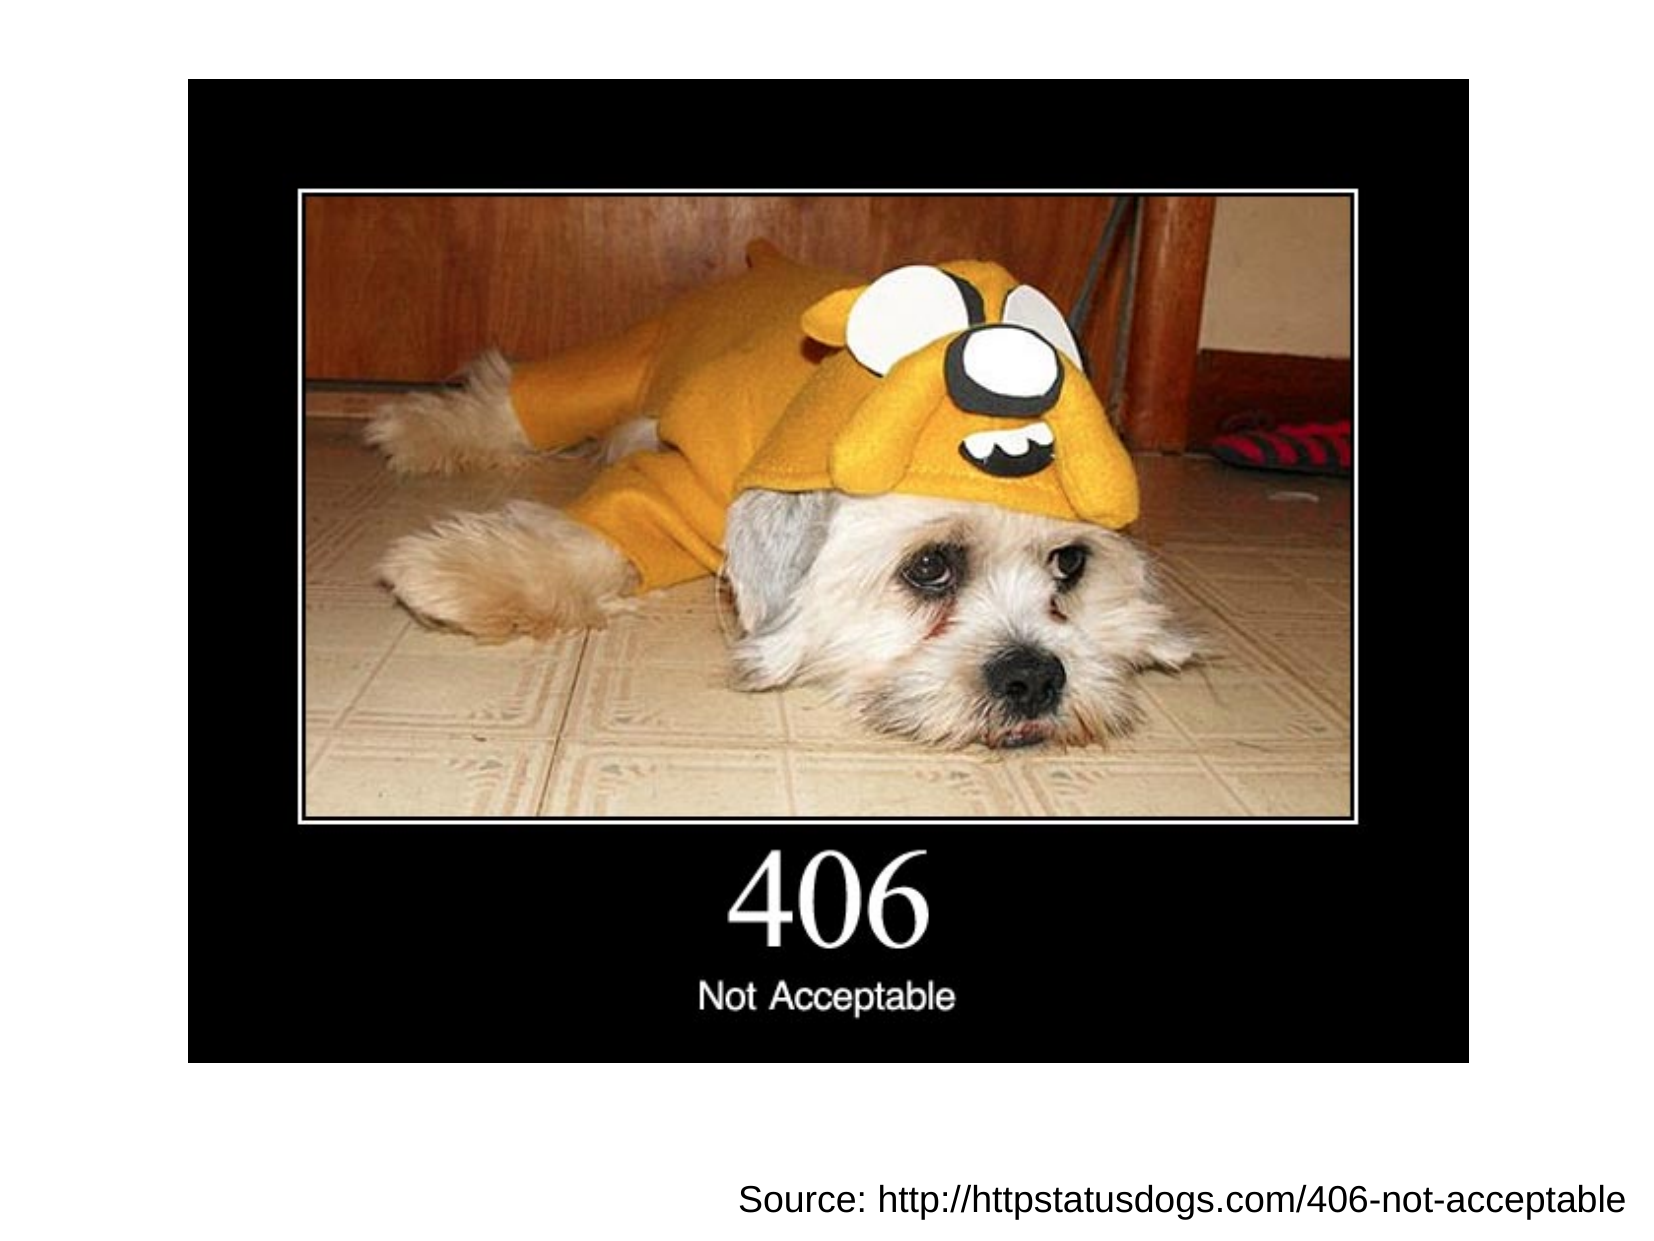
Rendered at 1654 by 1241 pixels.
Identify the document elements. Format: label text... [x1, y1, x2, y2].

picture [188, 79, 1469, 1063]
text_box Source: http://httpstatusdogs.com/406-not-acceptable [723, 1171, 1642, 1229]
